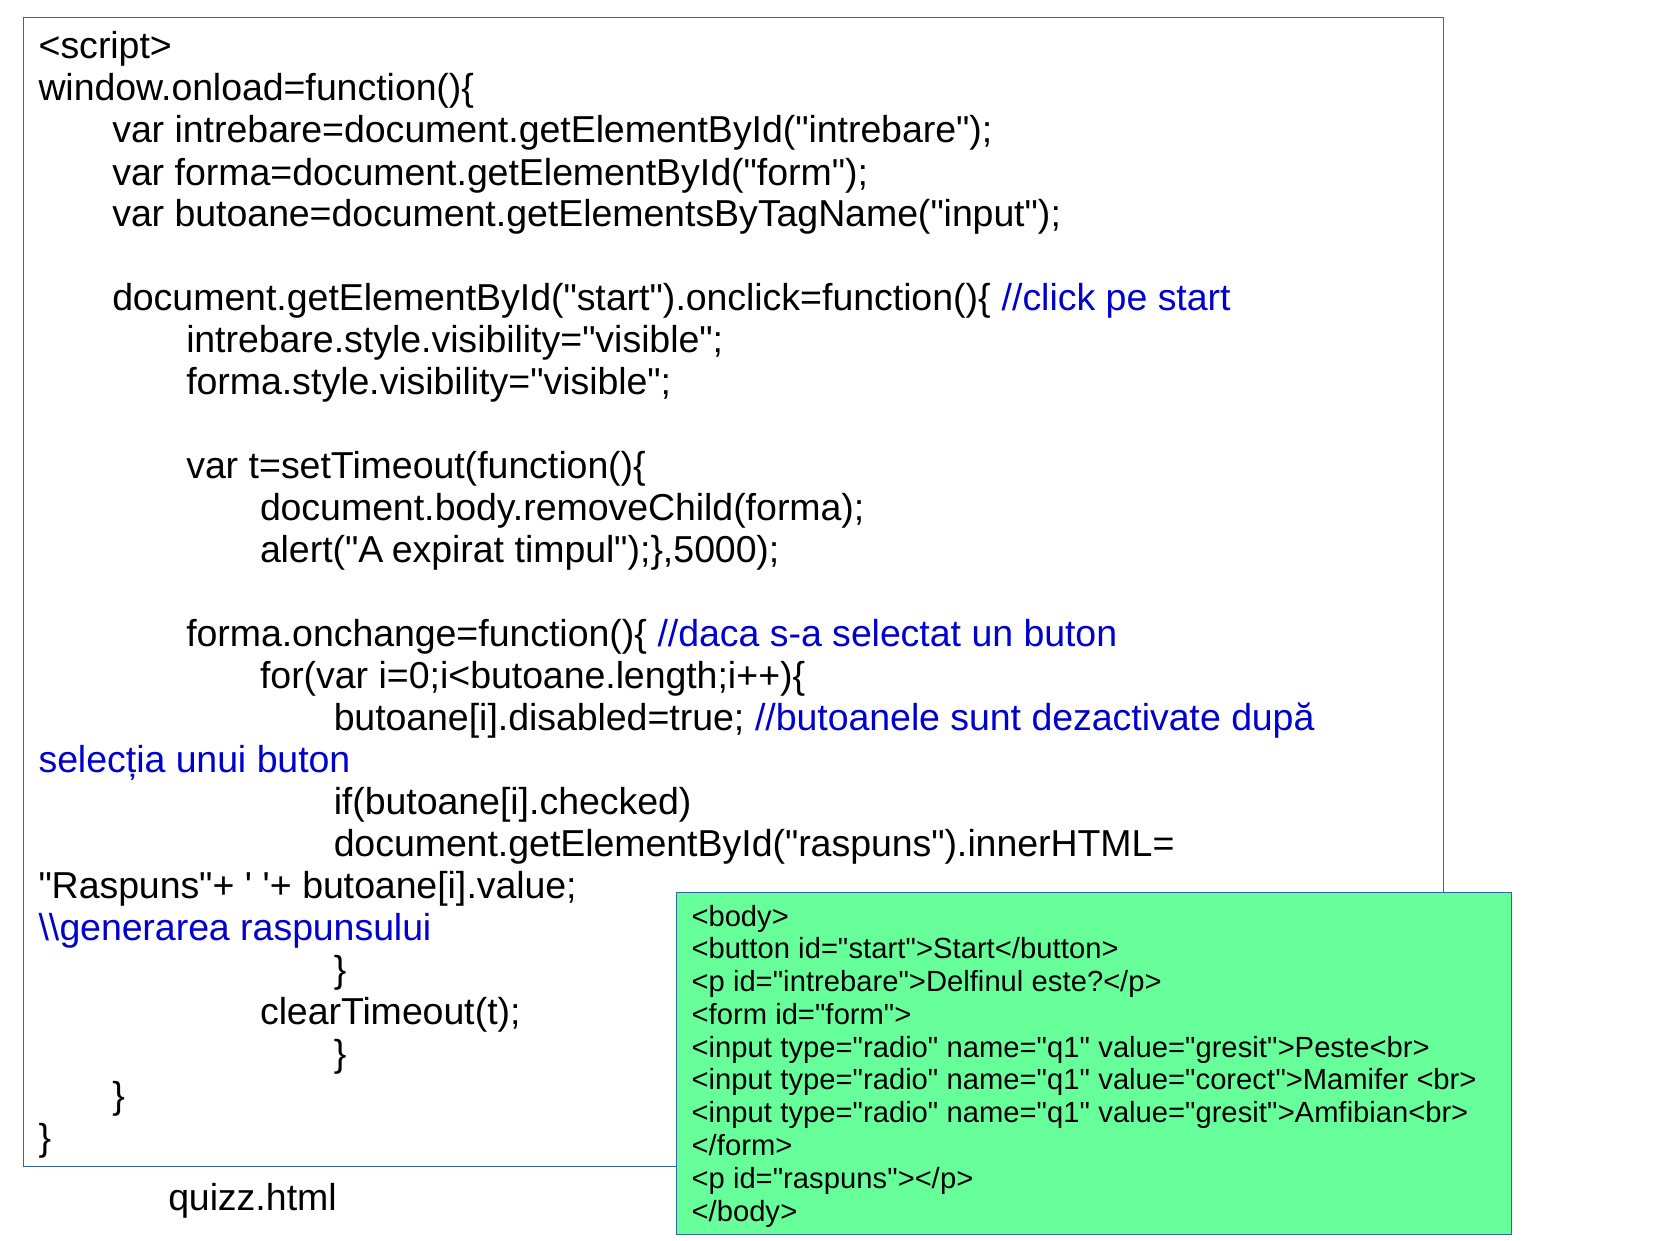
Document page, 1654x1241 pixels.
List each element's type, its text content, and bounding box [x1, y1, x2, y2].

text_box quizz.html [153, 1169, 352, 1227]
text_box <body> <button id="start">Start</button> <p id="intrebare">Delfinul este?</p> <form id="form"> <input type="radio" name="q1" value="gresit">Peste<br> <input type="radio" name="q1" value="corect">Mamifer <br> <input type="radio" name="q1" value="gresit">Amfibian<br> </form> <p id="raspuns"></p> </body> [676, 892, 1512, 1235]
text_box <script> window.onload=function(){ var intrebare=document.getElementById("intrebare"); var forma=document.getElementById("form"); var butoane=document.getElementsByTagName("input"); document.getElementById("start").onclick=function(){ //click pe start intrebare.style.visibility="visible"; forma.style.visibility="visible"; var t=setTimeout(function(){ document.body.removeChild(forma); alert("A expirat timpul");},5000); forma.onchange=function(){ //daca s-a selectat un buton for(var i=0;i<butoane.length;i++){ butoane[i].disabled=true; //butoanele sunt dezactivate după selecția unui buton if(butoane[i].checked) document.getElementById("raspuns").innerHTML= "Raspuns"+ ' '+ butoane[i].value; \\generarea raspunsului } clearTimeout(t); } } } [23, 17, 1444, 1167]
